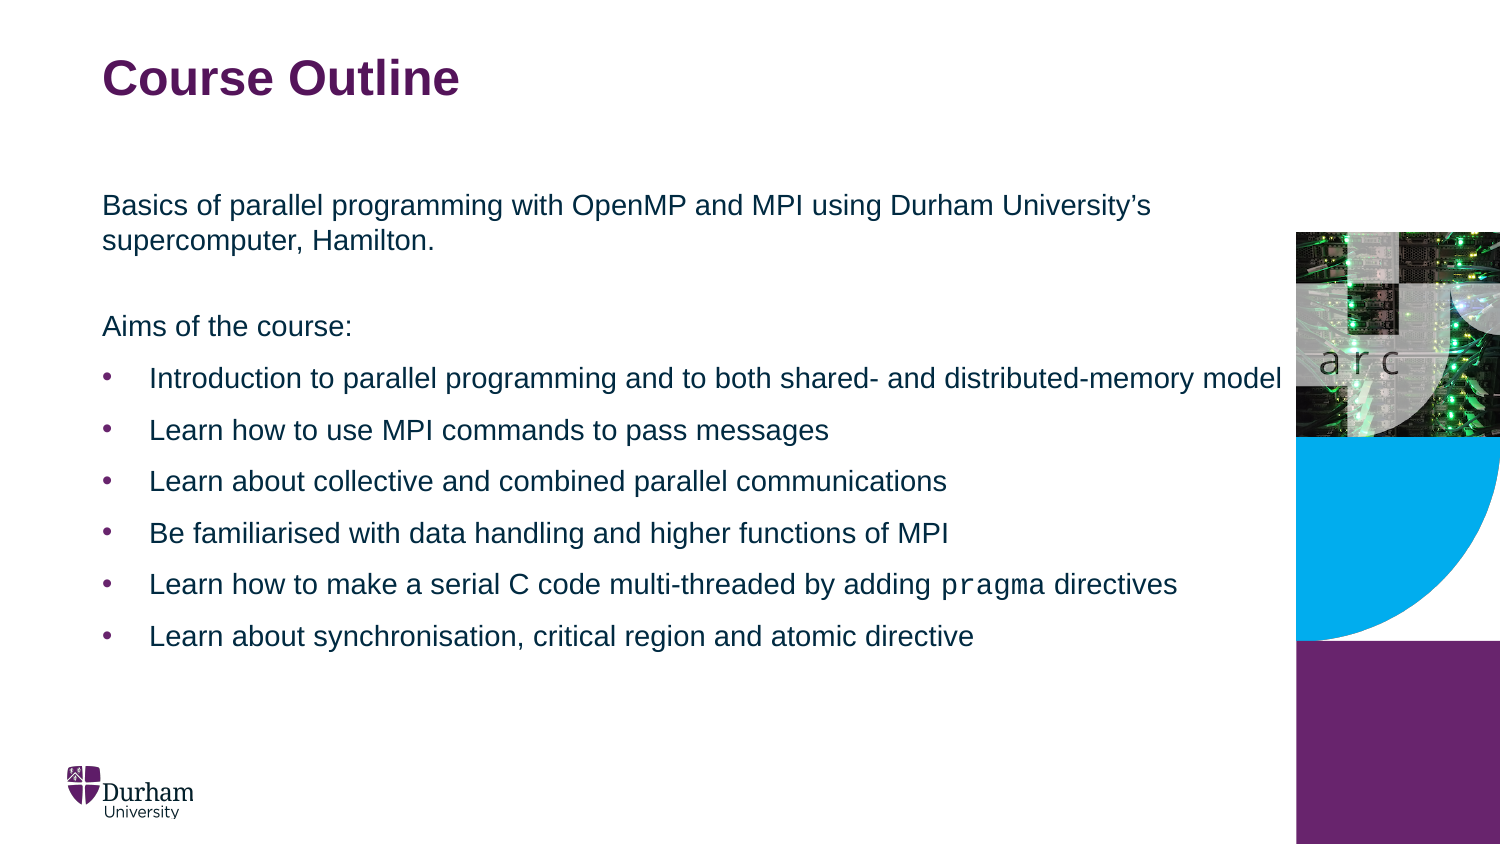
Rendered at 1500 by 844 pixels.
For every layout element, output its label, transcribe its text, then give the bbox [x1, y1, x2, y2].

title Course Outline [101, 45, 1399, 187]
list Basics of parallel programming with OpenMP and MPI using Durham University’s supercomputer, Hamilton. Aims of the course: Introduction to parallel programming and to both shared- and distributed-memory model Learn how to use MPI commands to pass messages Learn about collective and combined parallel communications Be familiarised with data handling and higher functions of MPI Learn how to make a serial C code multi-threaded by adding pragma directives Learn about synchronisation, critical region and atomic directive [101, 186, 1296, 524]
picture [1332, 467, 1500, 640]
picture [67, 766, 193, 819]
picture [1296, 232, 1500, 436]
text_box [1296, 640, 1500, 844]
